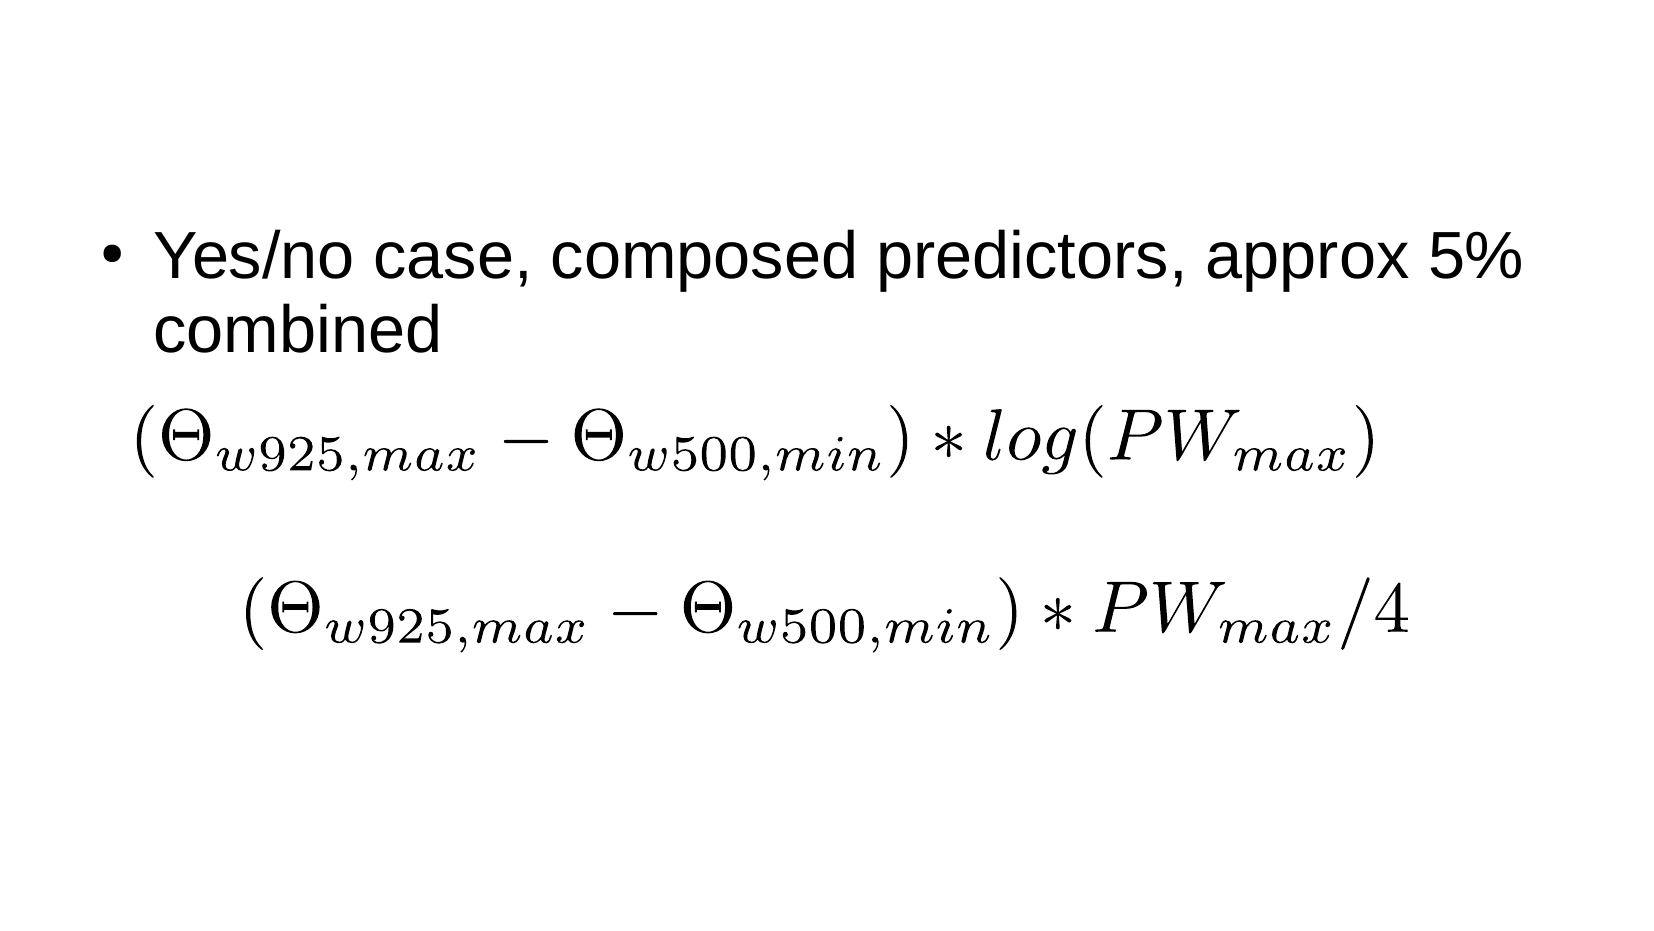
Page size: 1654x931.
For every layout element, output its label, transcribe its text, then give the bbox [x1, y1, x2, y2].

text_box [129, 405, 1381, 481]
text_box [238, 577, 1411, 653]
list Yes/no case, composed predictors, approx 5% combined [82, 217, 1571, 758]
